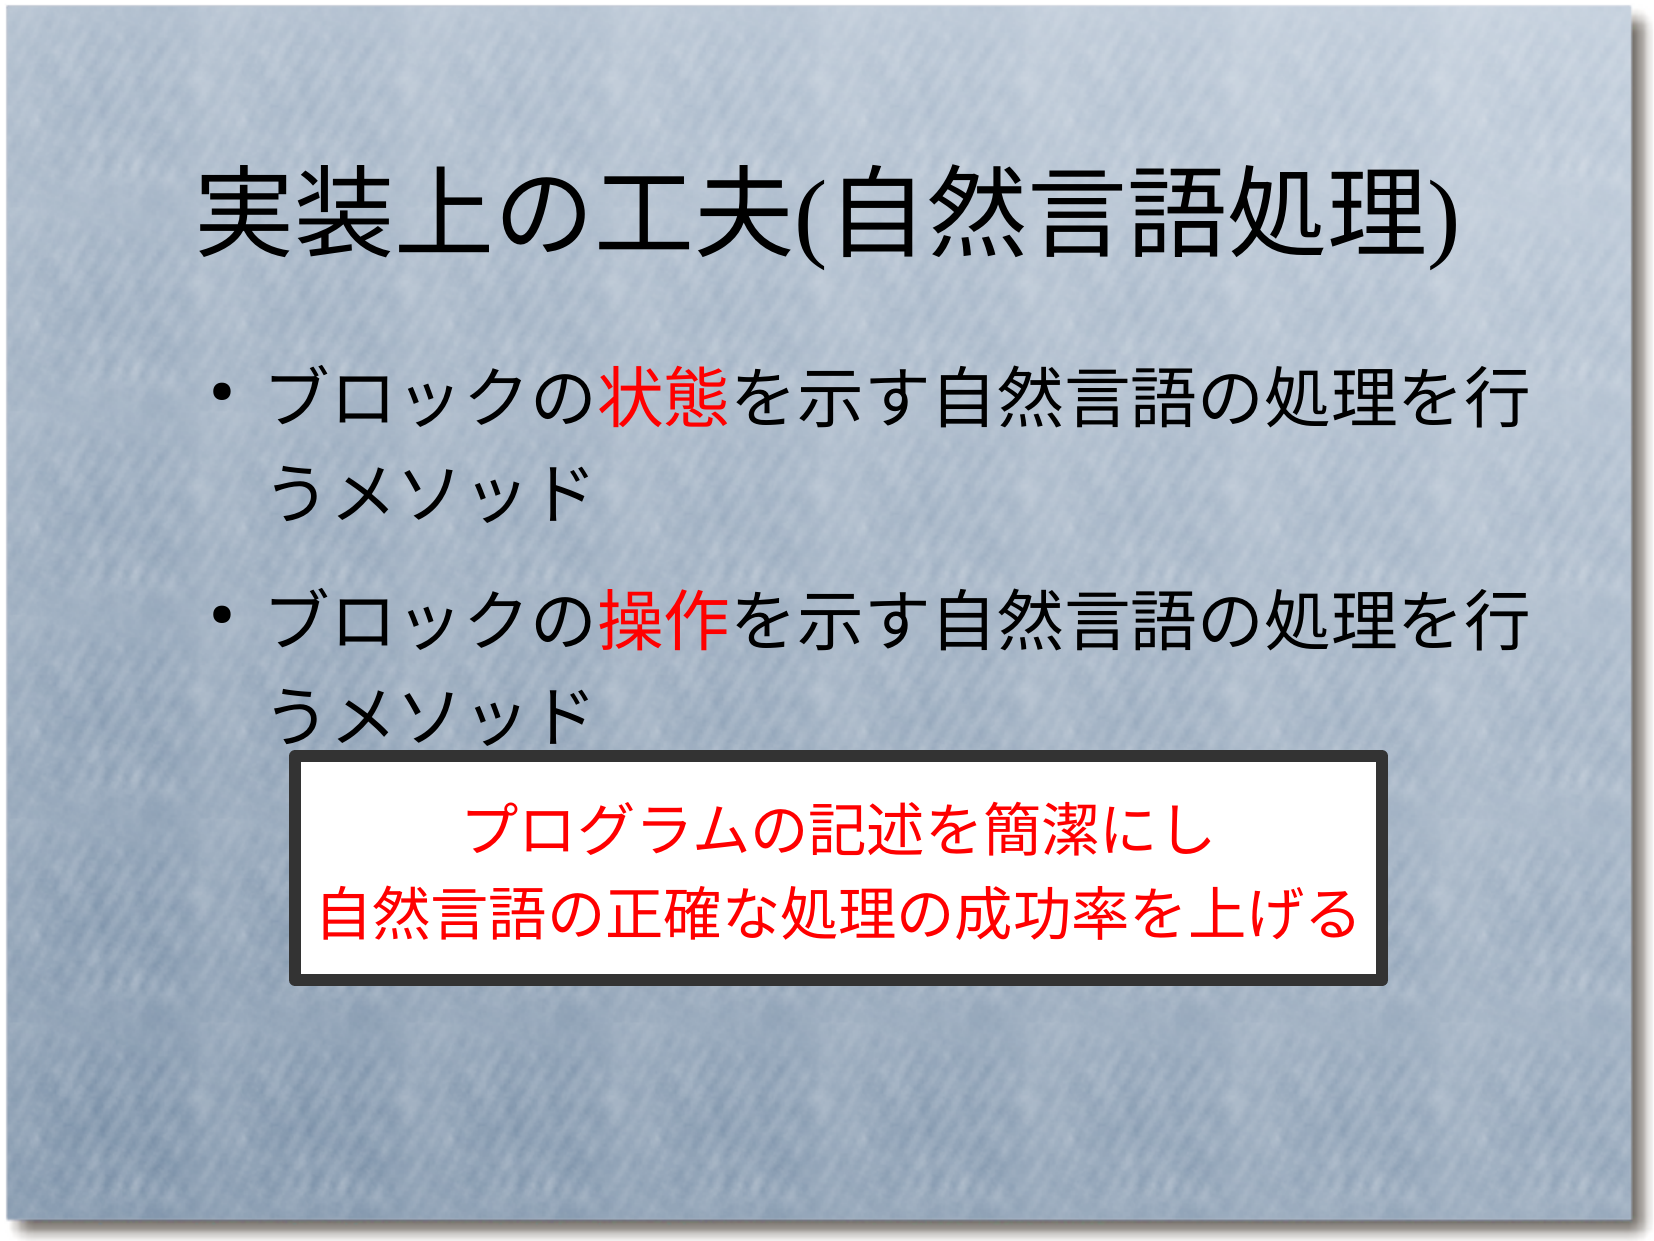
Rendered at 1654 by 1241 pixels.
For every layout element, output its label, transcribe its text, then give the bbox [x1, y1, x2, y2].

picture [0, 0, 1654, 1241]
title 実装上の工夫(自然言語処理) [121, 83, 1534, 330]
text_box プログラムの記述を簡潔にし 自然言語の正確な処理の成功率を上げる [295, 755, 1382, 981]
list ブロックの状態を示す自然言語の処理を行うメソッド ブロックの操作を示す自然言語の処理を行うメソッド [121, 344, 1534, 1065]
